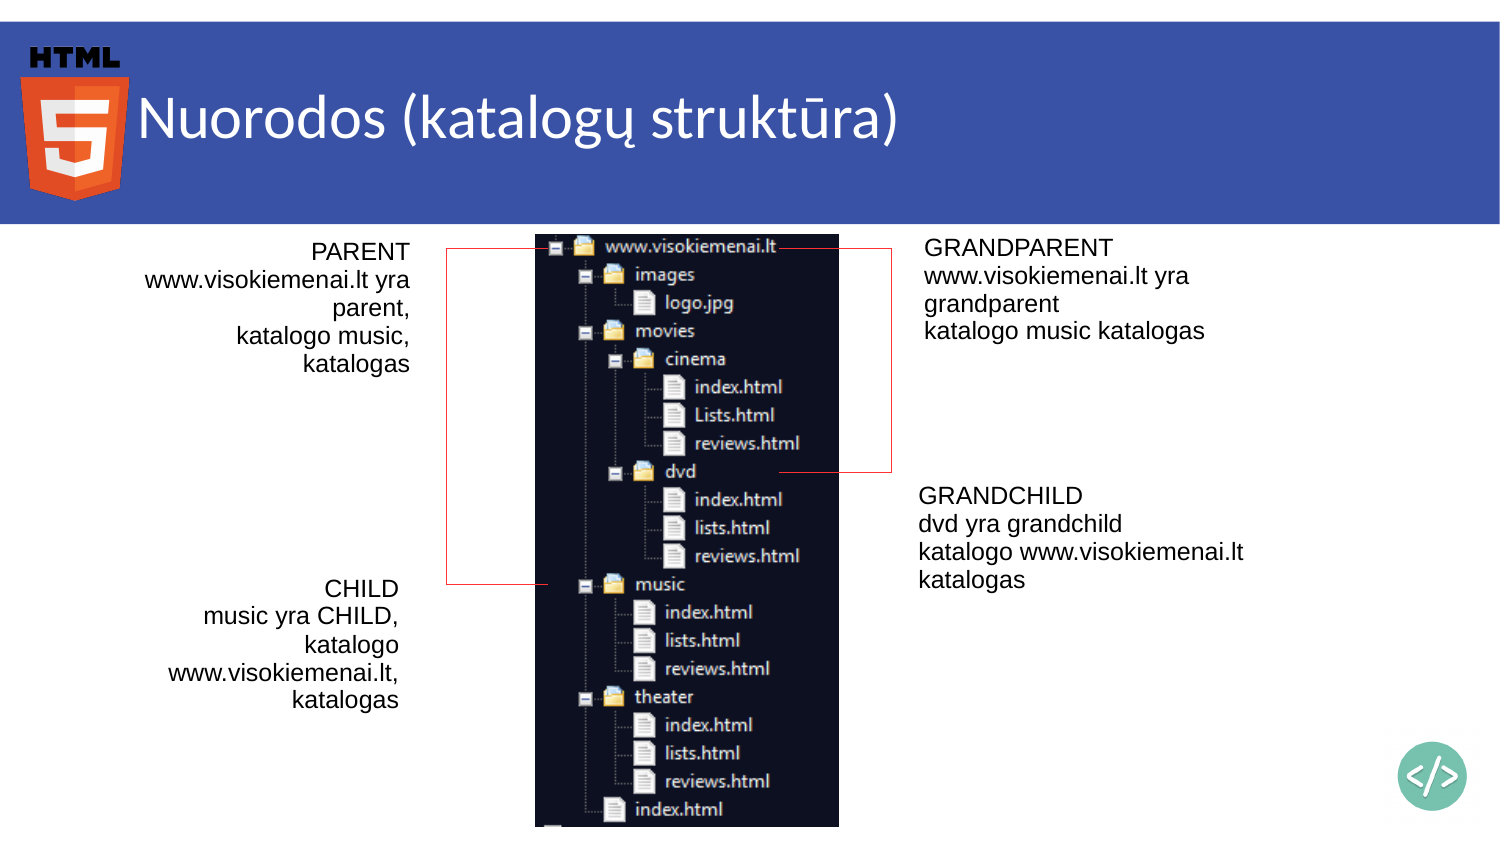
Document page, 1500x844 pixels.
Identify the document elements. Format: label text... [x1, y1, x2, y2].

picture [20, 46, 130, 201]
text_box GRANDPARENT www.visokiemenai.lt yra grandparent katalogo music katalogas [909, 226, 1276, 353]
picture [535, 234, 839, 827]
text_box CHILD music yra CHILD, katalogo www.visokiemenai.lt, katalogas [153, 566, 443, 722]
title Nuorodos (katalogų struktūra) [130, 72, 1500, 167]
text_box PARENT www.visokiemenai.lt yra parent, katalogo music, katalogas [129, 230, 442, 386]
text_box GRANDCHILD dvd yra grandchild katalogo www.visokiemenai.lt katalogas [903, 474, 1312, 601]
picture [1381, 725, 1483, 827]
